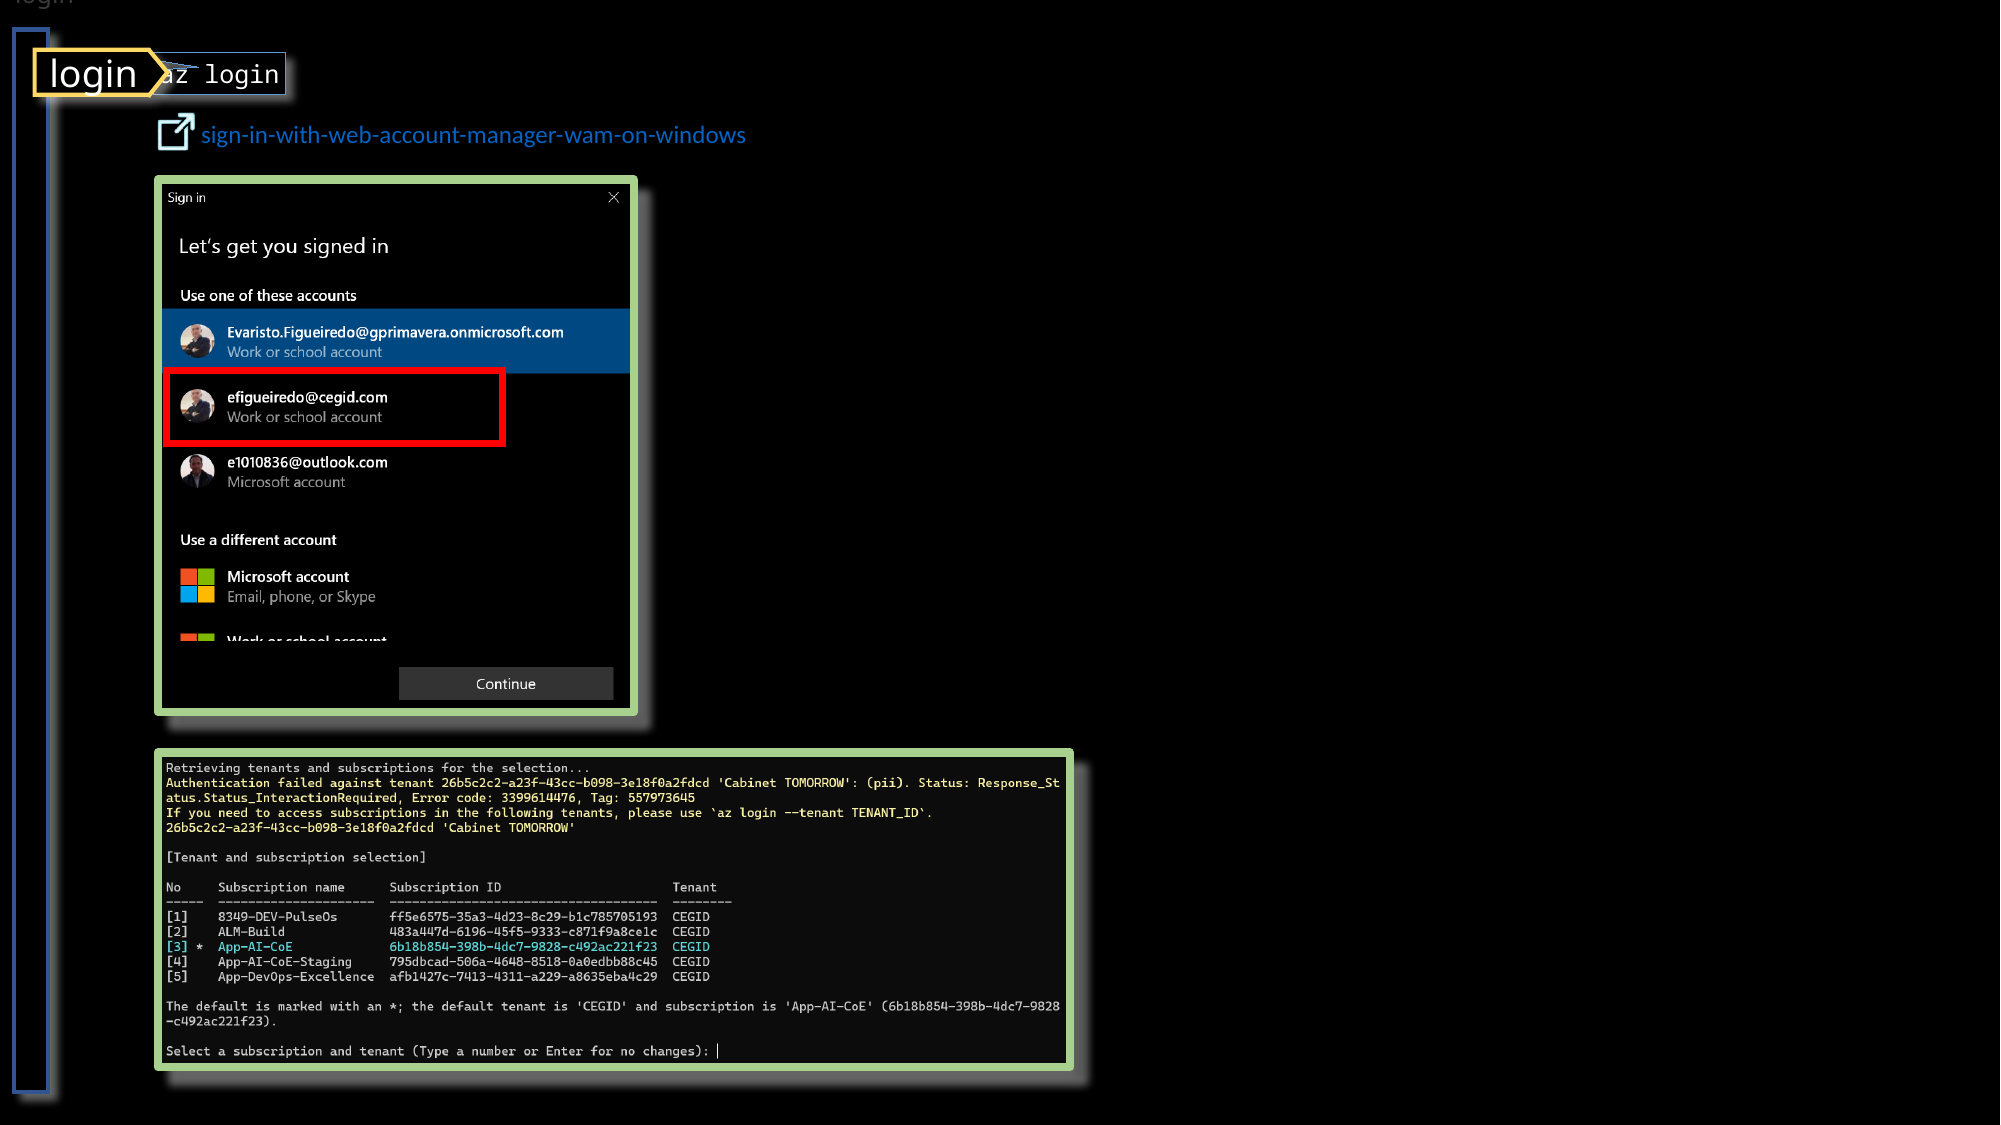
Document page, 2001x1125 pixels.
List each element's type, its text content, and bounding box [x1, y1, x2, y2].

text_box sign-in-with-web-account-manager-wam-on-windows [186, 110, 762, 156]
picture [161, 756, 1067, 1063]
picture [161, 183, 630, 708]
text_box az login [153, 52, 286, 95]
text_box login [86, 69, 98, 85]
title 6.2 login [0, 0, 105, 1125]
picture [153, 108, 199, 155]
text_box login [34, 49, 168, 96]
